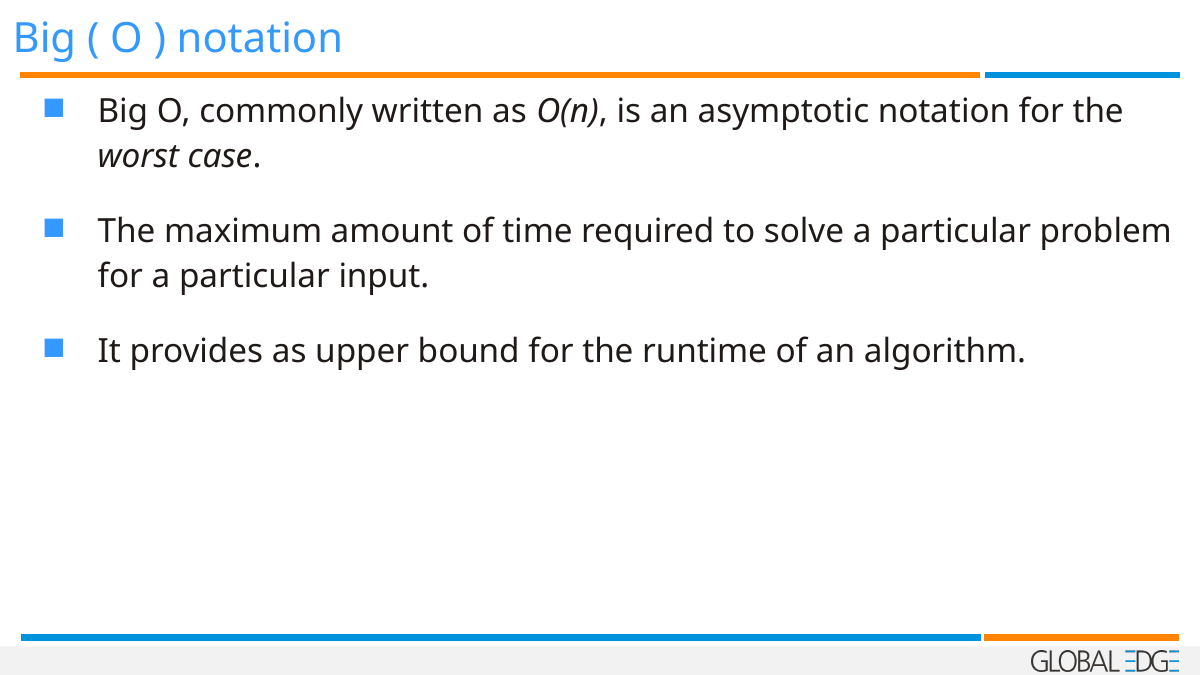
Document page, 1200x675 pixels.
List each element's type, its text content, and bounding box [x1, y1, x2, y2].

picture [1031, 650, 1179, 672]
title Big ( O ) notation [12, 9, 1088, 63]
list Big O, commonly written as O(n), is an asymptotic notation for the worst case. The maximum amount of time required to solve a particular problem for a particular input. It provides as upper bound for the runtime of an algorithm. [26, 86, 1176, 615]
